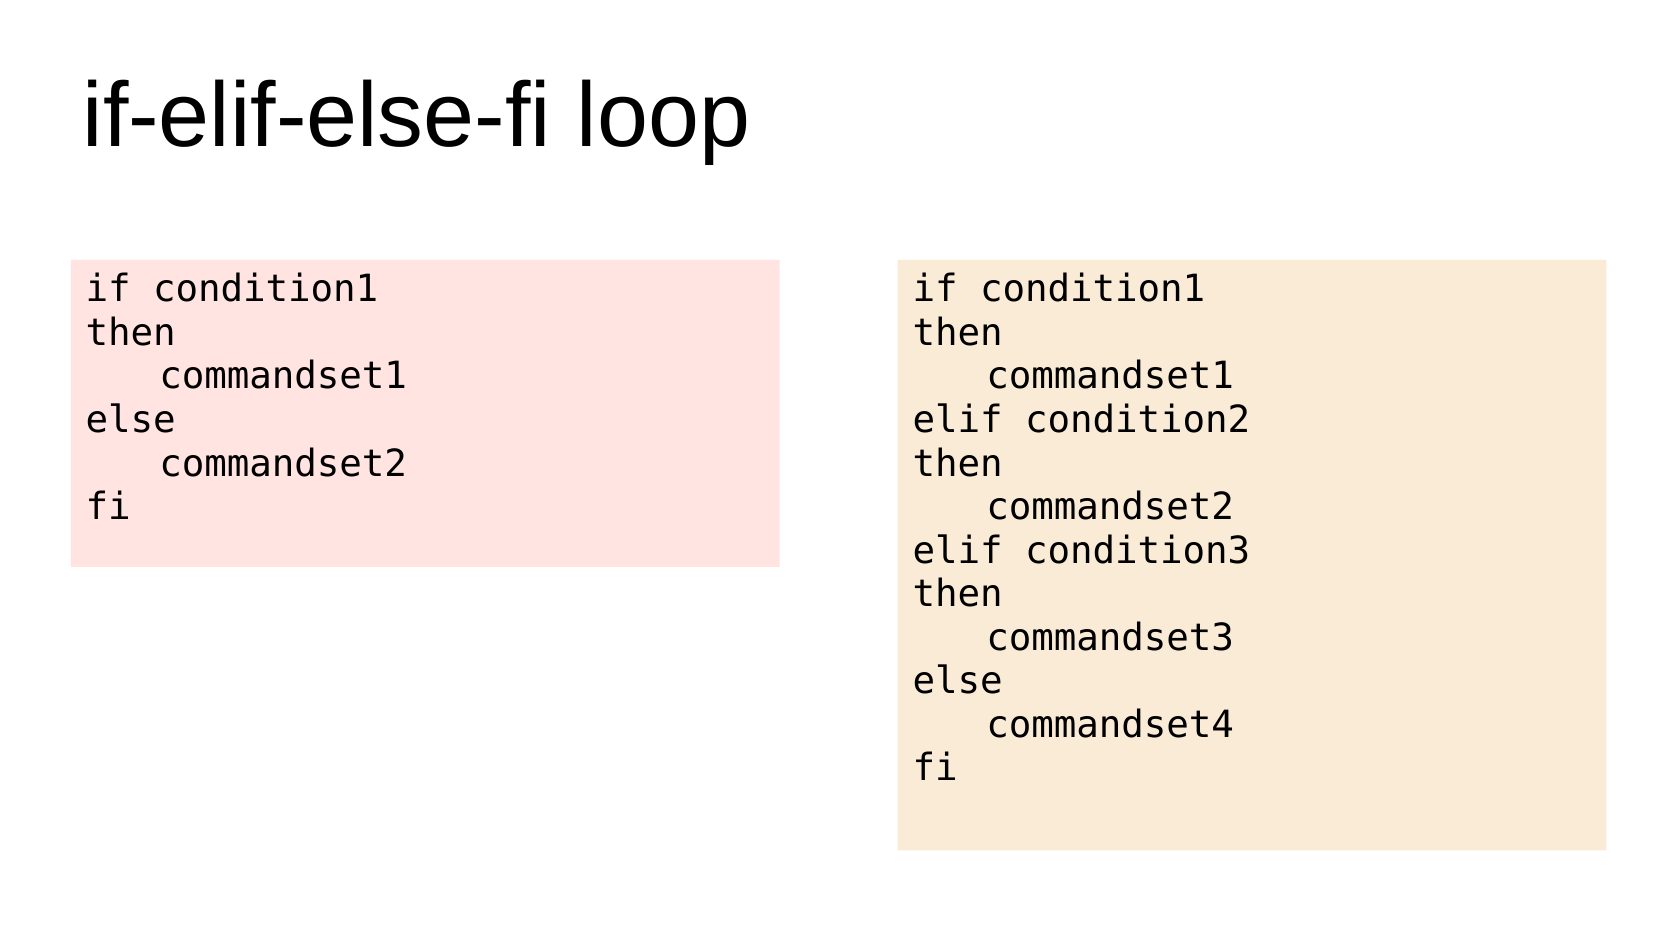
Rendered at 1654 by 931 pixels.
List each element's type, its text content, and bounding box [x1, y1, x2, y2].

title if-elif-else-fi loop [82, 37, 1571, 193]
text_box if condition1 then commandset1 elif condition2 then commandset2 elif condition3 then commandset3 else commandset4 fi [897, 259, 1607, 851]
text_box if condition1 then commandset1 else commandset2 fi [70, 259, 780, 567]
